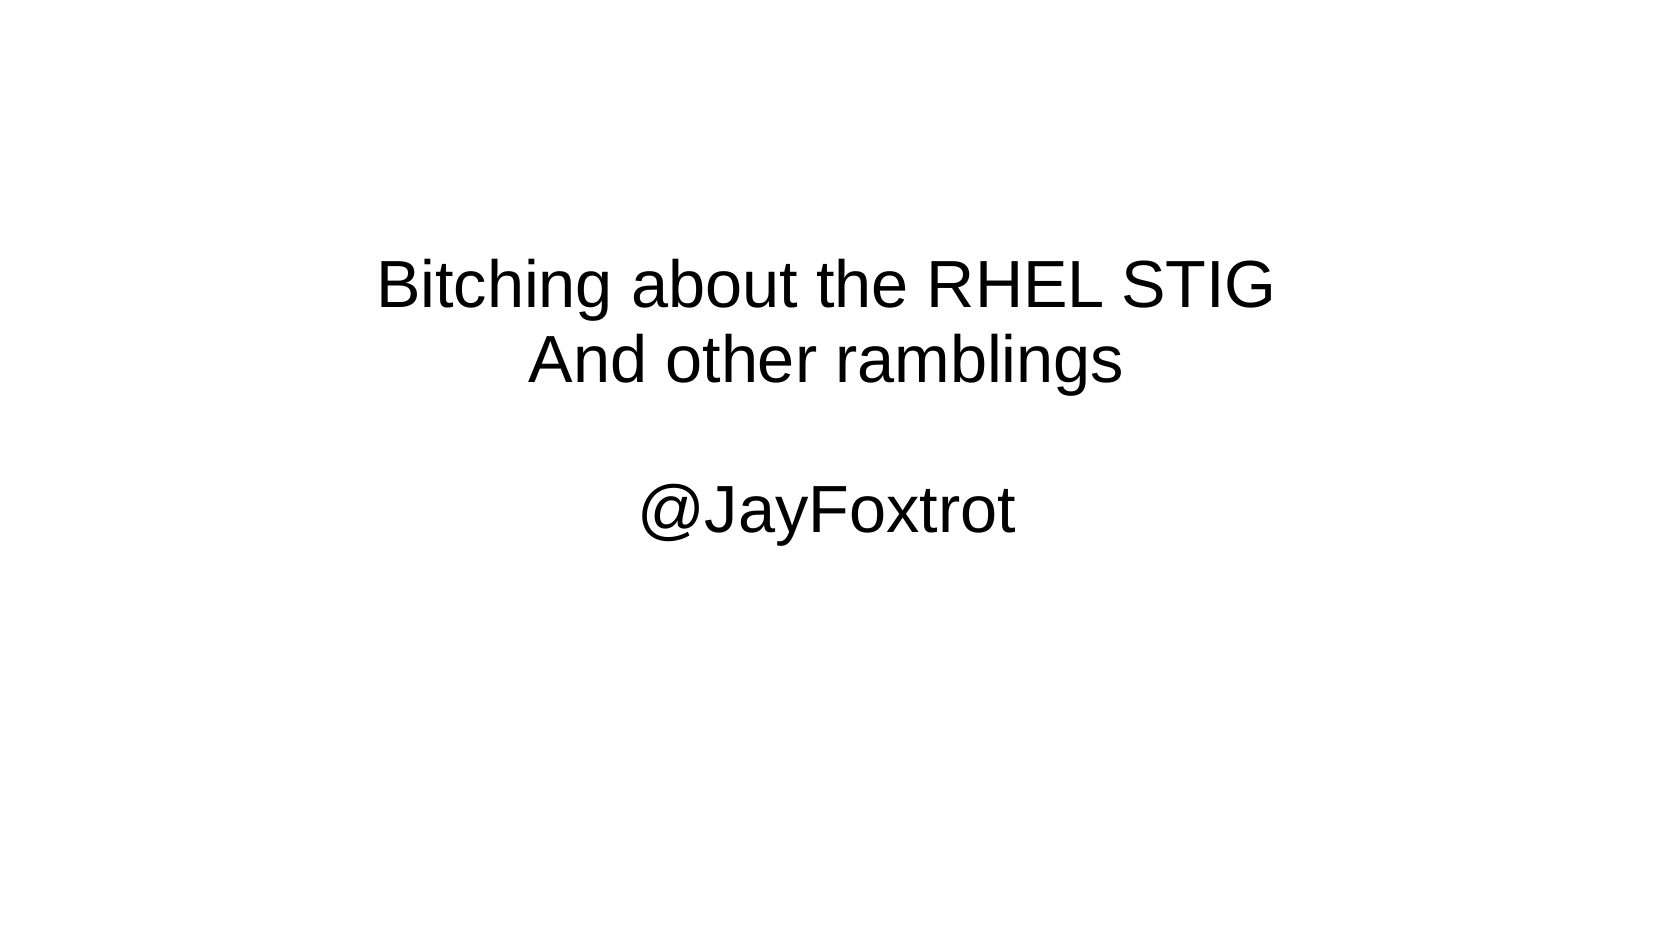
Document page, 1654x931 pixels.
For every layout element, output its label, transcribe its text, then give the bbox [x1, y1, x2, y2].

subtitle Bitching about the RHEL STIG And other ramblings @JayFoxtrot [82, 37, 1571, 757]
